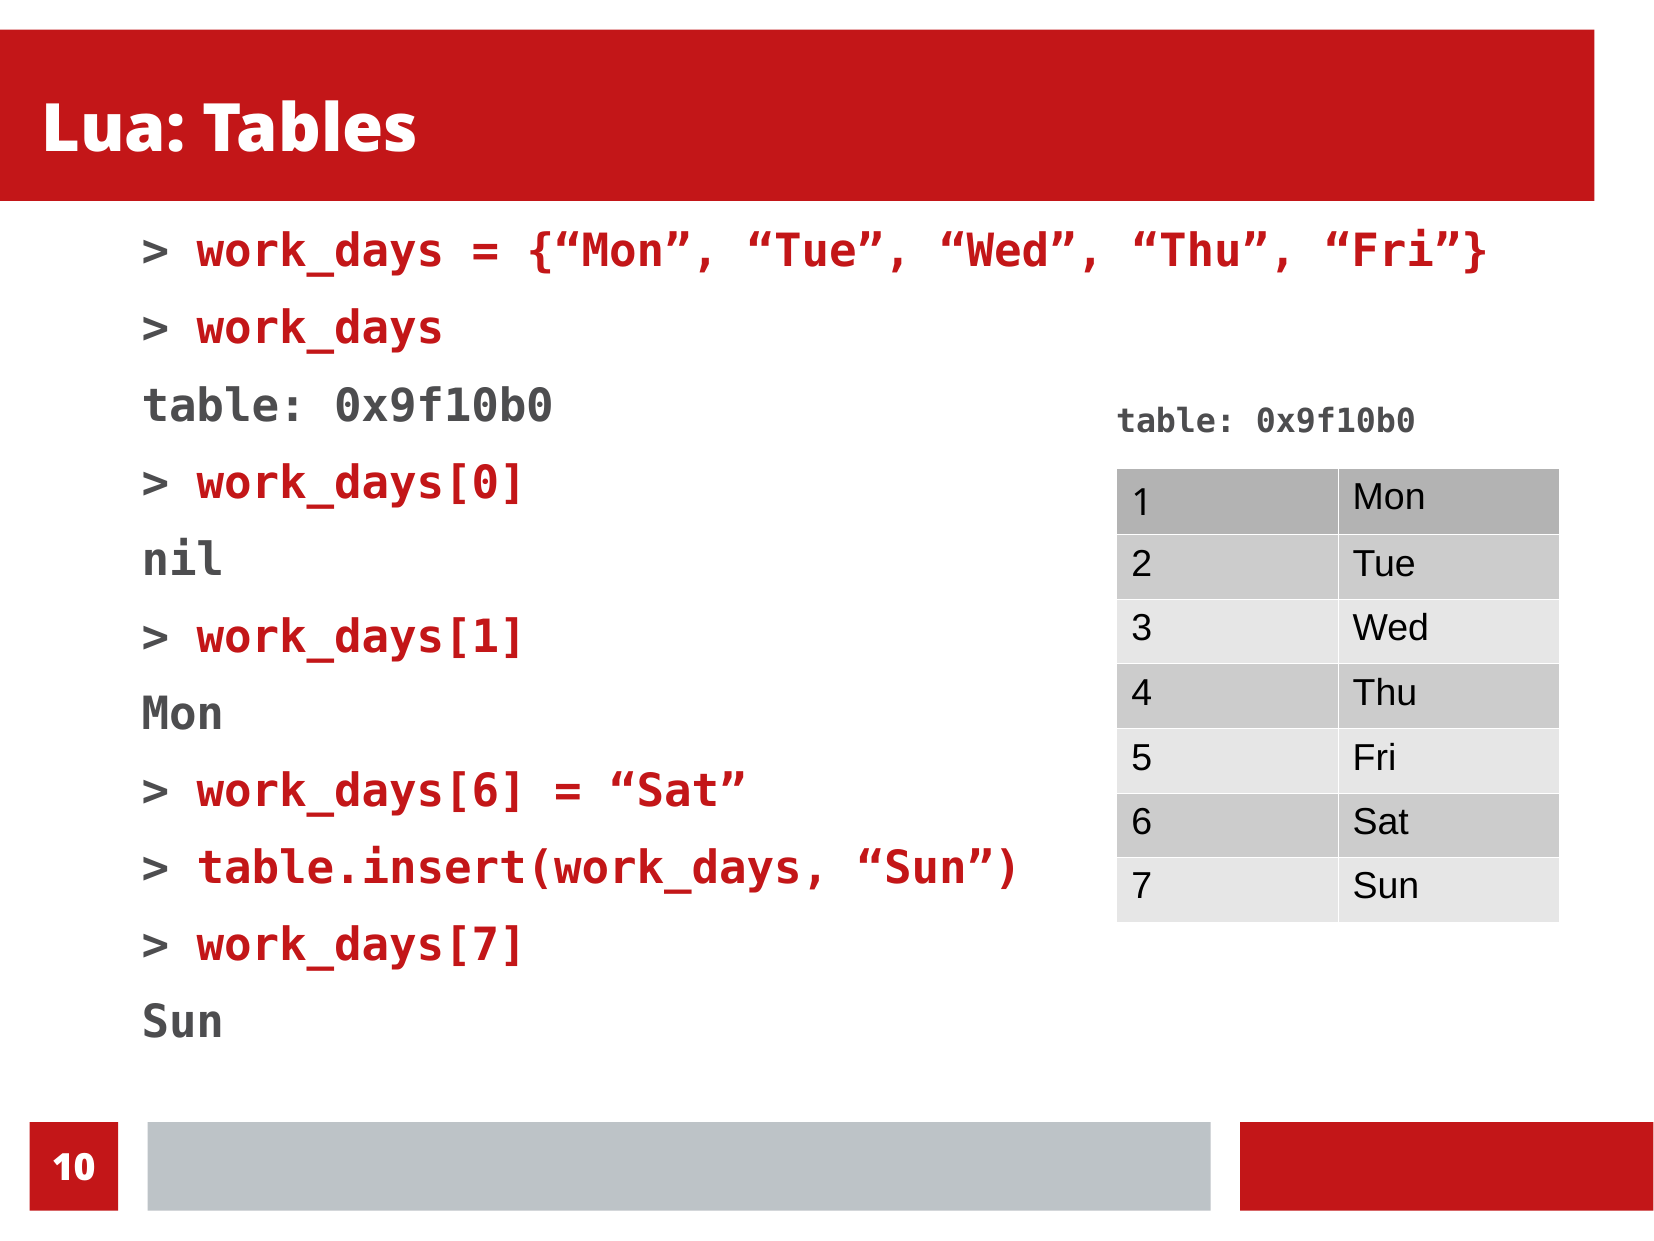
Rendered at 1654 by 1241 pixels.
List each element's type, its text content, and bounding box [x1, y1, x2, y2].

table_cell 5 [1117, 729, 1338, 793]
table_cell Tue [1339, 535, 1559, 599]
list > work_days = {“Mon”, “Tue”, “Wed”, “Thu”, “Fri”} > work_days table: 0x9f10b0 > work_days[0] nil > work_days[1] Mon > work_days[6] = “Sat” > table.insert(work_days, “Sun”) > work_days[7] Sun [141, 224, 1607, 1093]
table_cell Sat [1339, 794, 1559, 857]
table_cell 6 [1117, 794, 1338, 857]
table_cell 4 [1117, 664, 1338, 728]
title Lua: Tables [41, 53, 1577, 172]
table_cell Sun [1339, 858, 1559, 922]
table_header Mon [1339, 469, 1559, 534]
table_cell 2 [1117, 535, 1338, 599]
table_cell Fri [1339, 729, 1559, 793]
table_header 1 [1117, 473, 1338, 534]
list table: 0x9f10b0 [1116, 401, 1477, 473]
table_cell 3 [1117, 600, 1338, 663]
table_cell 7 [1117, 858, 1338, 922]
table_cell Wed [1339, 600, 1559, 663]
table_cell Thu [1339, 664, 1559, 728]
